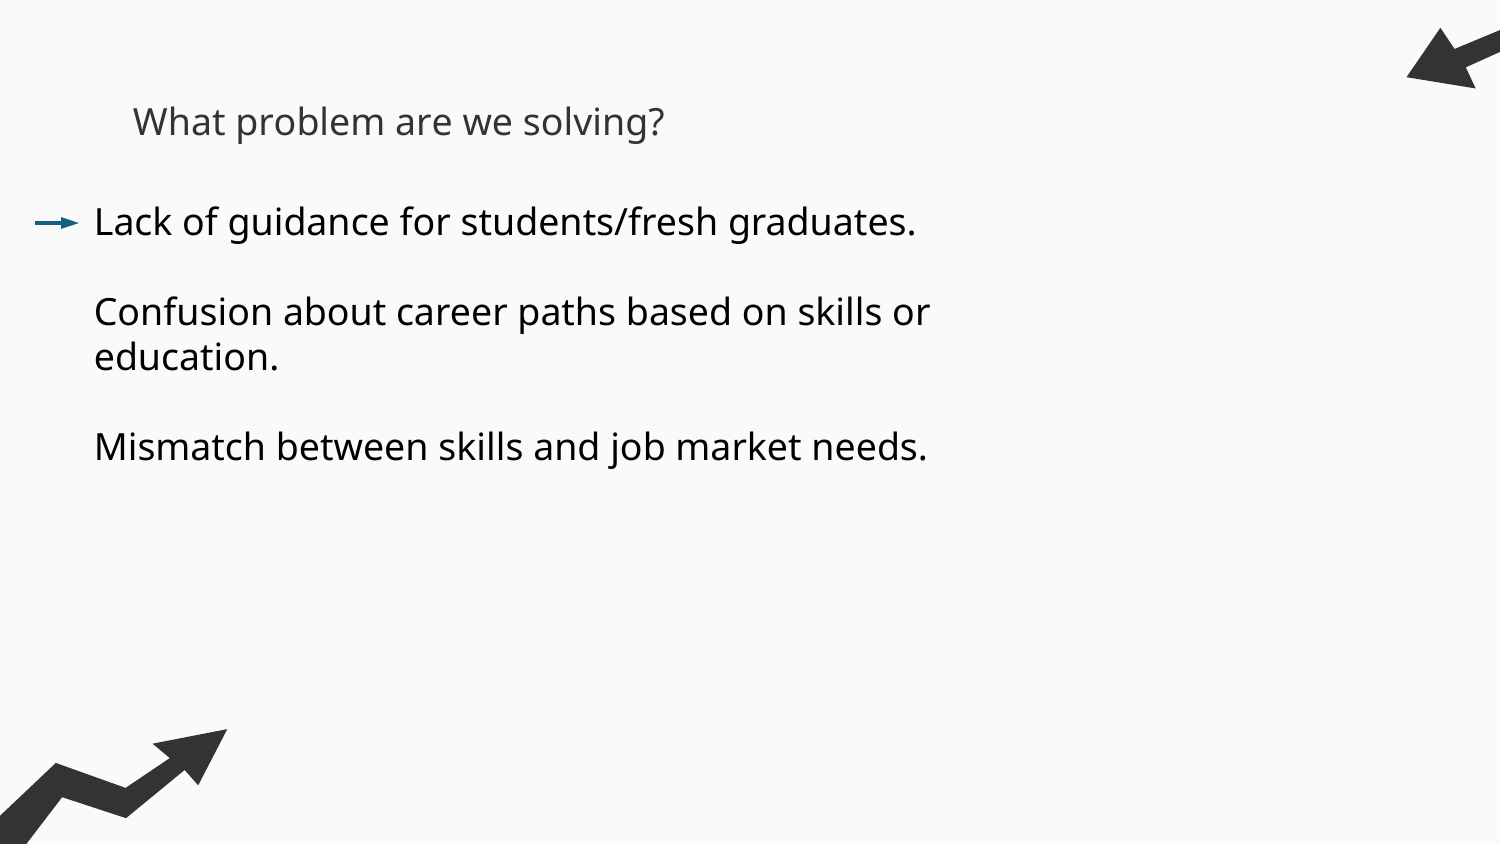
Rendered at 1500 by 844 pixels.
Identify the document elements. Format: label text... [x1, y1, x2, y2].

text_box [1406, 27, 1500, 89]
text_box Lack of guidance for students/fresh graduates. Confusion about career paths based on skills or education. Mismatch between skills and job market needs. [78, 190, 1108, 434]
title What problem are we solving? [0, 88, 1031, 183]
text_box [0, 729, 228, 844]
